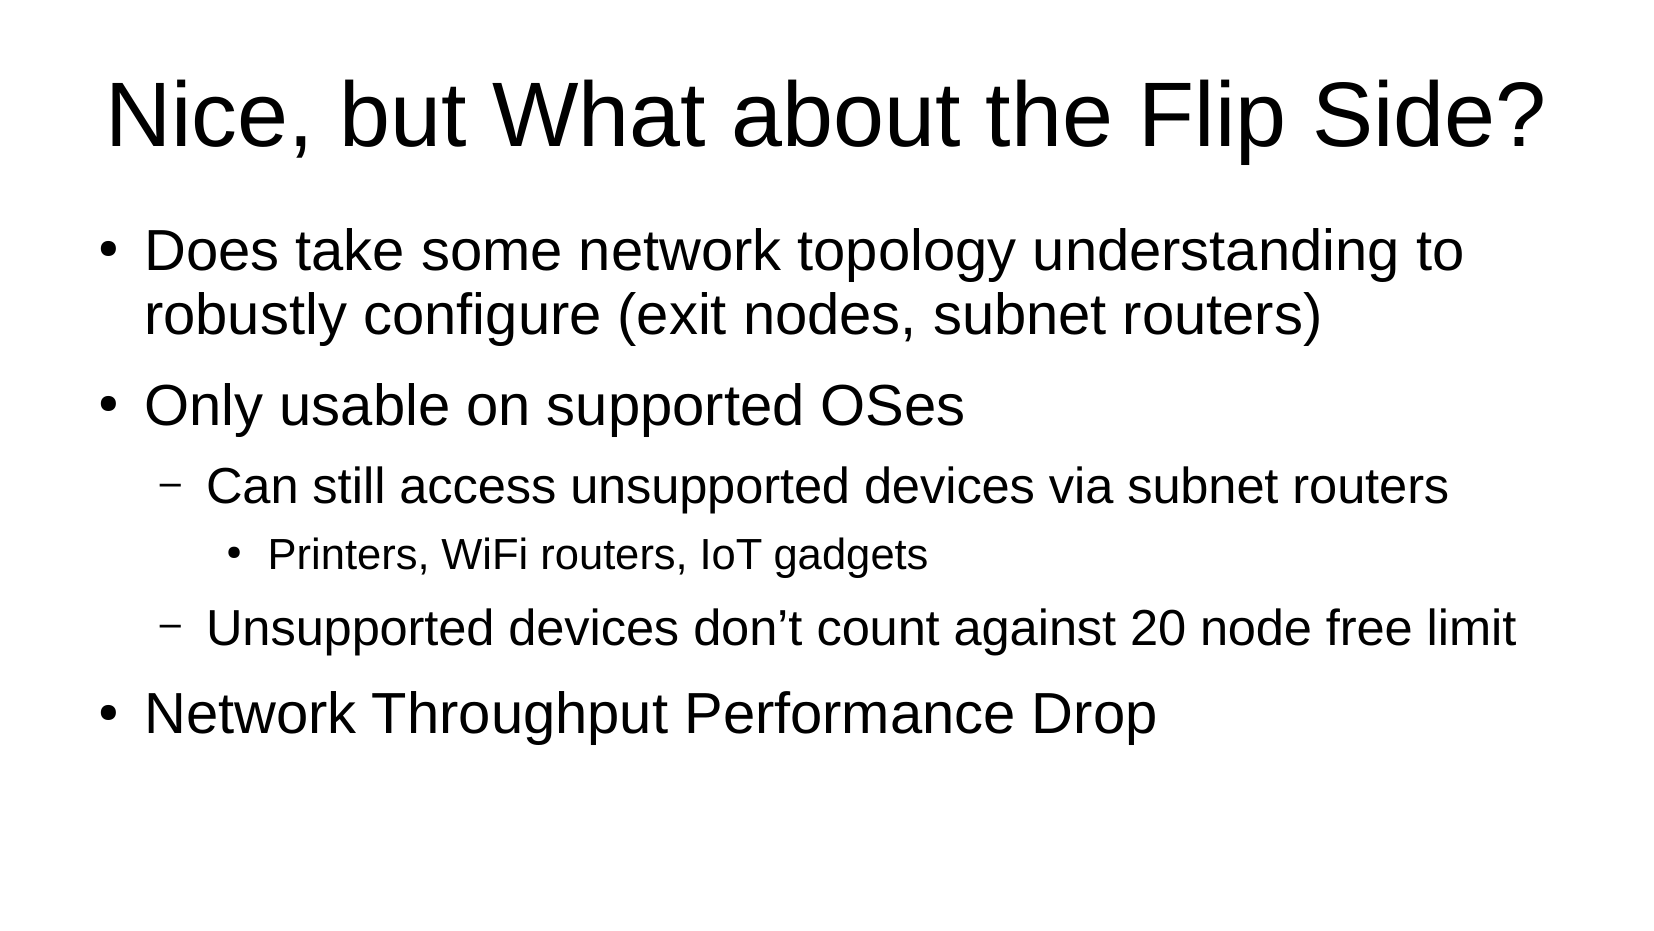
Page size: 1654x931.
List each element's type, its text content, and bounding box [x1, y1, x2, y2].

title Nice, but What about the Flip Side? [82, 37, 1571, 193]
list Does take some network topology understanding to robustly configure (exit nodes, subnet routers) Only usable on supported OSes Can still access unsupported devices via subnet routers Printers, WiFi routers, IoT gadgets Unsupported devices don’t count against 20 node free limit Network Throughput Performance Drop [82, 217, 1571, 758]
